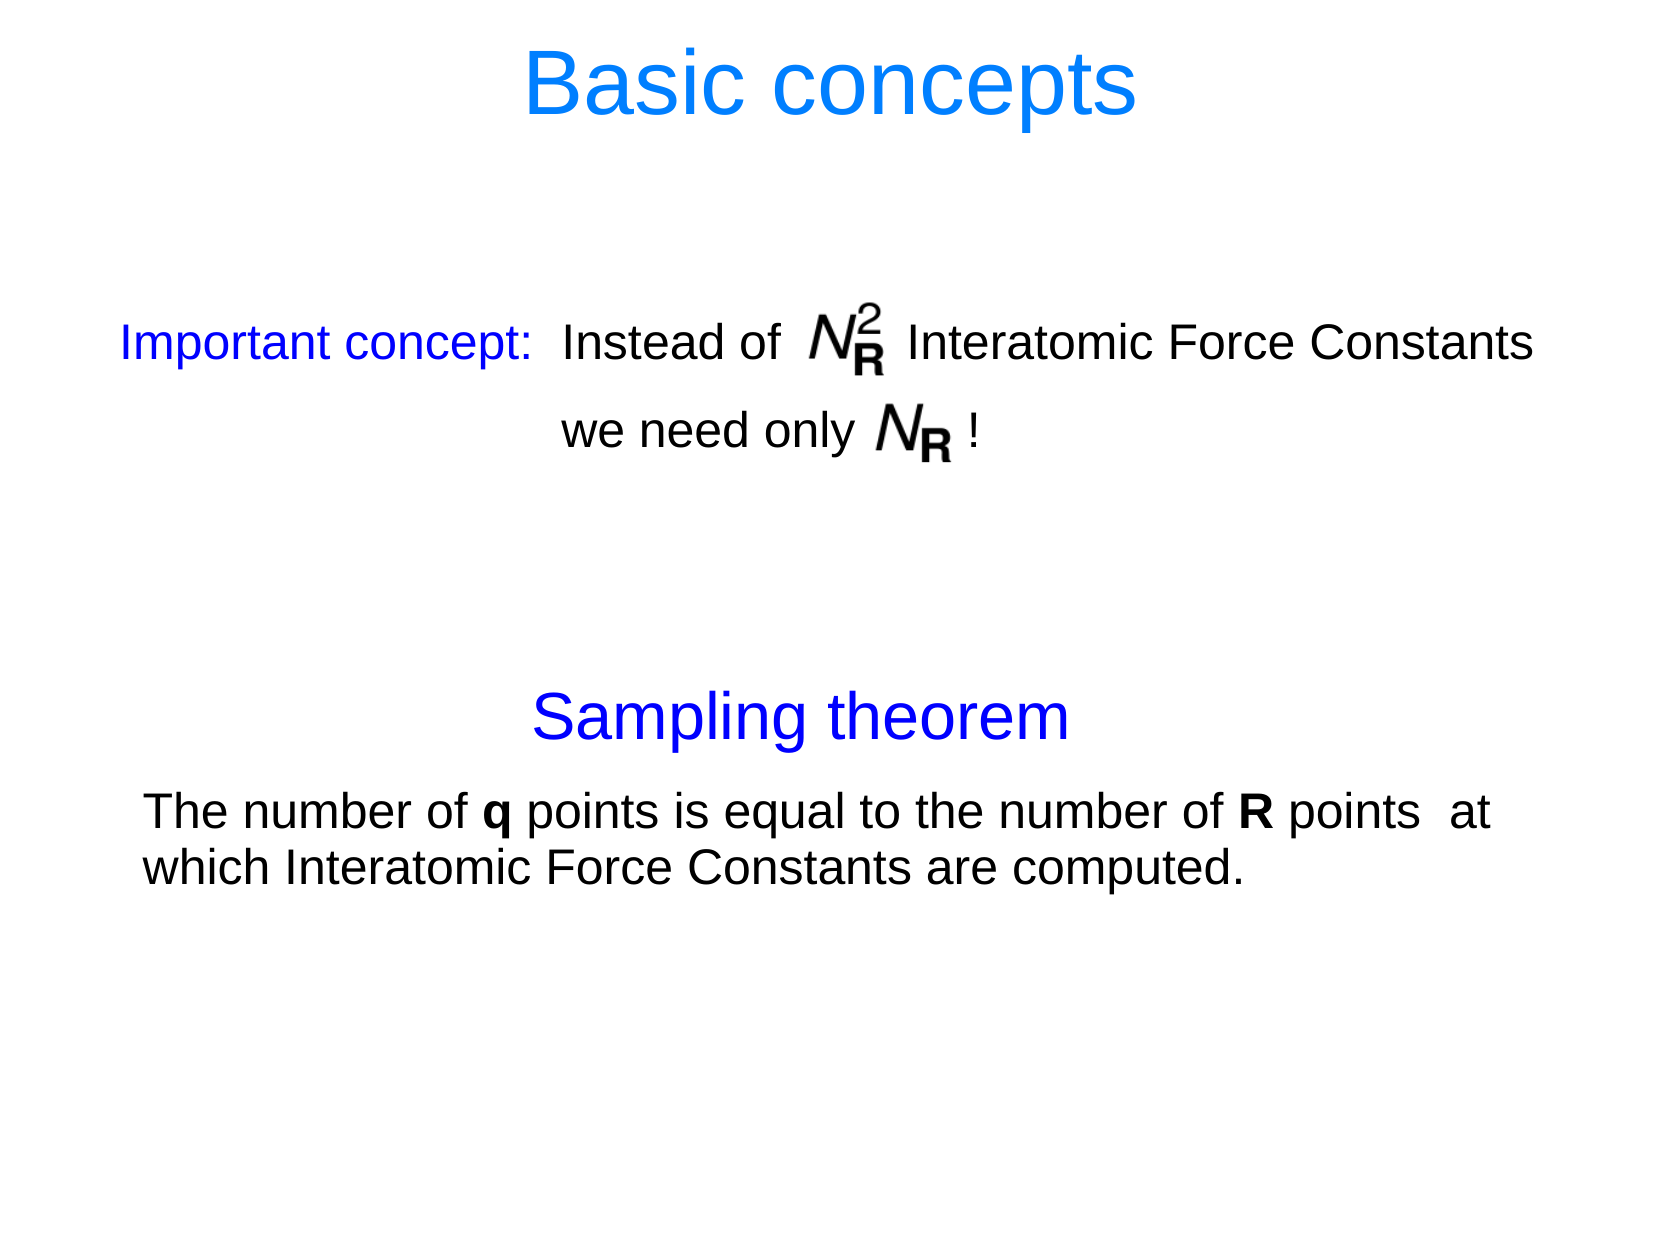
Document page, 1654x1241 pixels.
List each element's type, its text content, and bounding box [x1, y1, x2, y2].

title Basic concepts [87, 0, 1576, 187]
list Important concept: Instead of Interatomic Force Constants [901, 314, 1597, 435]
list we need only ! [42, 402, 1531, 523]
picture [792, 288, 967, 474]
list Important concept: Instead of Interatomic Force Constants [48, 314, 860, 402]
list Sampling theorem The number of q points is equal to the number of R points at which Interatomic Force Constants are computed. [71, 678, 1561, 1019]
